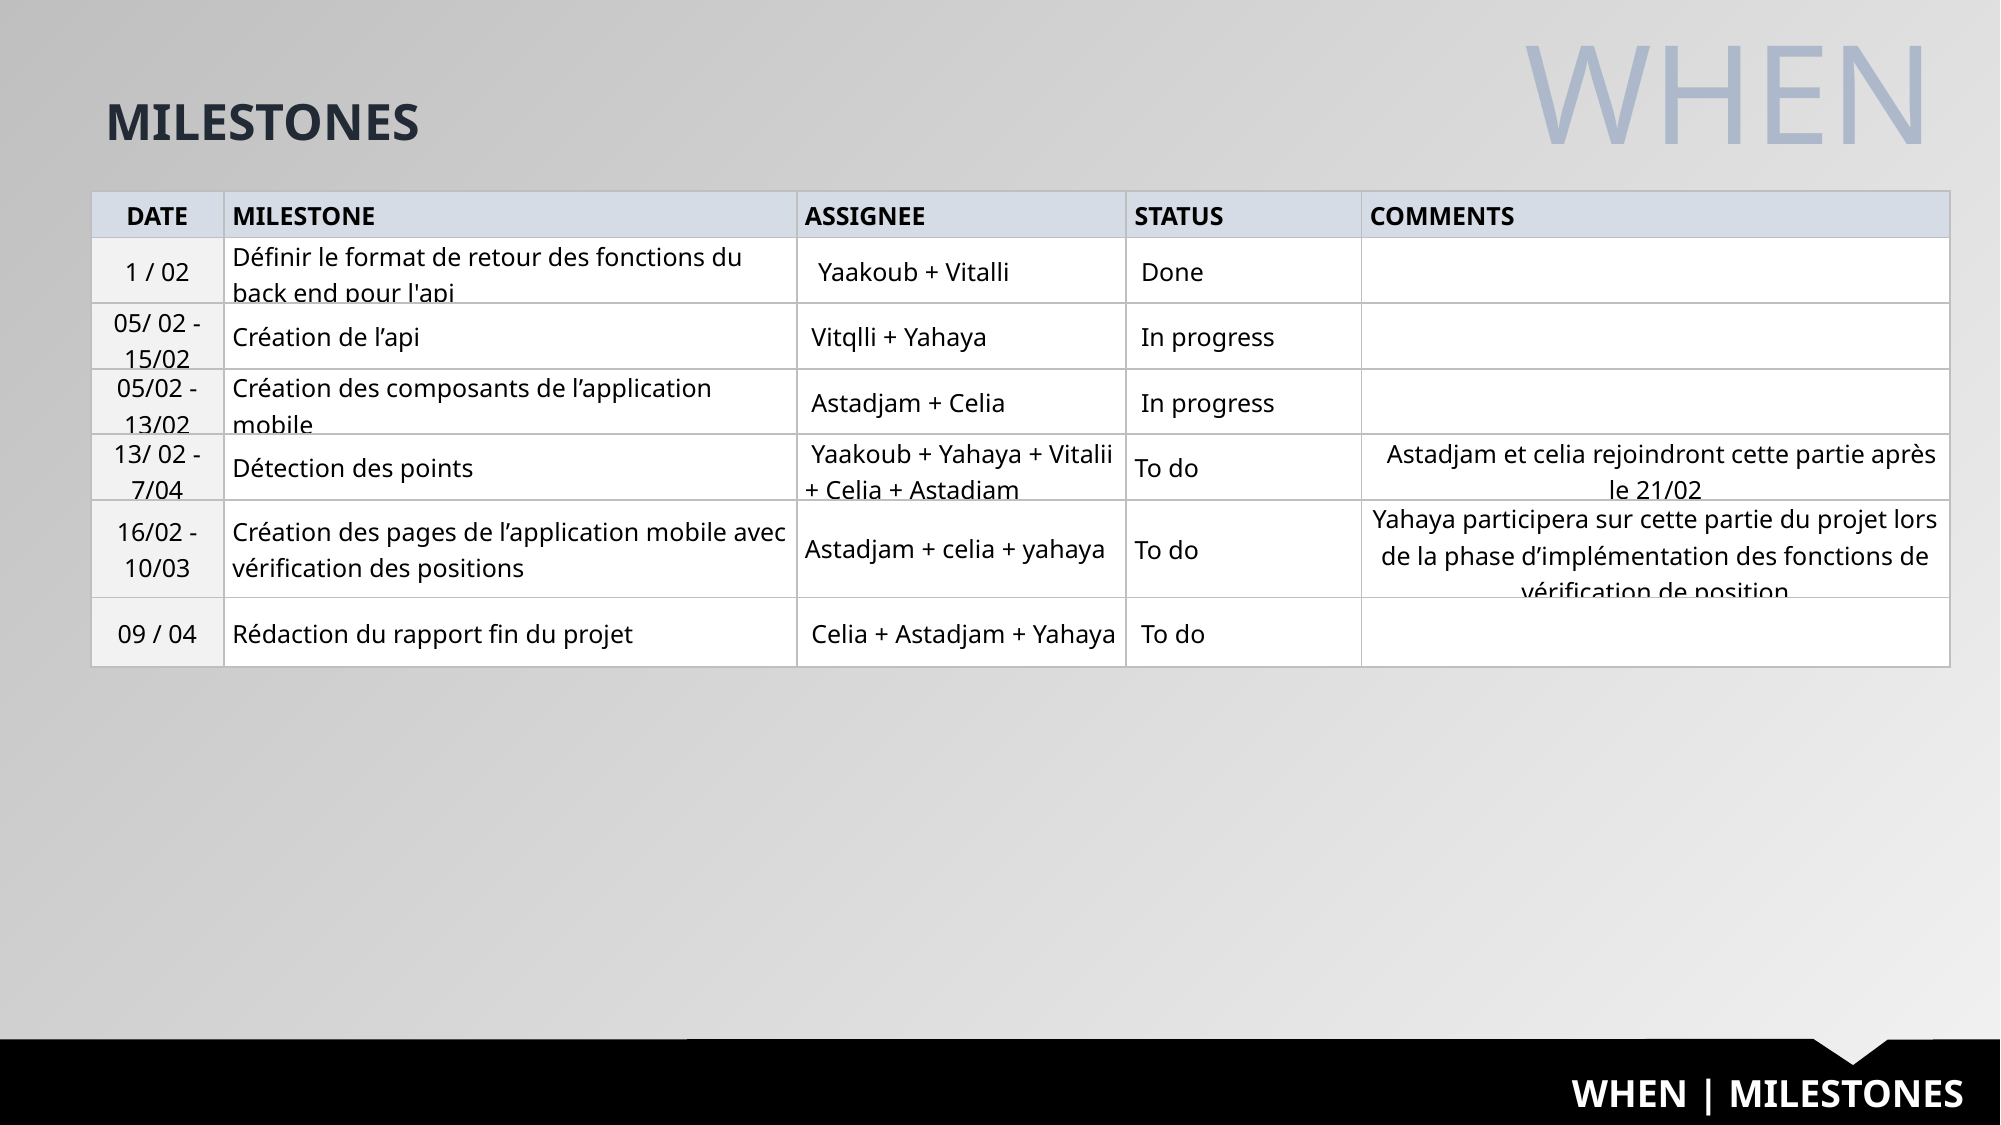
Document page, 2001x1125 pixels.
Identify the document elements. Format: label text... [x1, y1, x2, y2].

table_cell Rédaction du rapport fin du projet [225, 598, 796, 666]
table_cell 13/ 02 - 7/04 [92, 435, 223, 499]
table_cell To do [1127, 435, 1361, 499]
table_header ASSIGNEE [798, 192, 1125, 237]
text_box [0, 1038, 2000, 1125]
table_cell [1362, 370, 1949, 433]
table_header MILESTONE [225, 192, 796, 237]
table_cell 1 / 02 [92, 238, 223, 302]
table_cell [1362, 598, 1949, 666]
table_cell In progress [1127, 370, 1361, 433]
table_cell Détection des points [225, 435, 796, 499]
table_cell In progress [1127, 304, 1361, 368]
table_cell 05/ 02 - 15/02 [92, 304, 223, 368]
table_cell Astadjam et celia rejoindront cette partie après le 21/02 [1362, 435, 1949, 499]
table_cell 05/02 - 13/02 [92, 370, 223, 433]
text_box MILESTONES [90, 82, 1426, 158]
table_cell Celia + Astadjam + Yahaya [798, 598, 1125, 666]
table_cell [1362, 304, 1949, 368]
table_cell To do [1127, 598, 1361, 666]
table_cell Définir le format de retour des fonctions du back end pour l'api [225, 238, 796, 302]
table_cell 09 / 04 [92, 598, 223, 666]
table_header COMMENTS [1362, 192, 1949, 237]
table_cell Création des pages de l’application mobile avec vérification des positions [225, 501, 796, 597]
table_cell Création de l’api [225, 304, 796, 368]
table_cell To do [1127, 501, 1361, 597]
table_cell Astadjam + celia + yahaya [798, 501, 1125, 597]
table_cell Astadjam + Celia [798, 370, 1125, 433]
table_cell Yahaya participera sur cette partie du projet lors de la phase d’implémentation des fonctions de vérification de position [1362, 501, 1949, 597]
table_cell Yaakoub + Yahaya + Vitalii + Celia + Astadjam [798, 435, 1125, 499]
table_cell [1362, 238, 1949, 302]
table_cell Création des composants de l’application mobile [225, 370, 796, 433]
table_cell Done [1127, 238, 1361, 302]
table_header STATUS [1127, 192, 1361, 237]
table_header DATE [92, 192, 223, 237]
table_cell Vitqlli + Yahaya [798, 304, 1125, 368]
text_box WHEN | MILESTONES [620, 1062, 1980, 1123]
text_box WHEN [1363, 0, 1951, 180]
table_cell 16/02 - 10/03 [92, 501, 223, 597]
table_cell Yaakoub + Vitalli [798, 238, 1125, 302]
